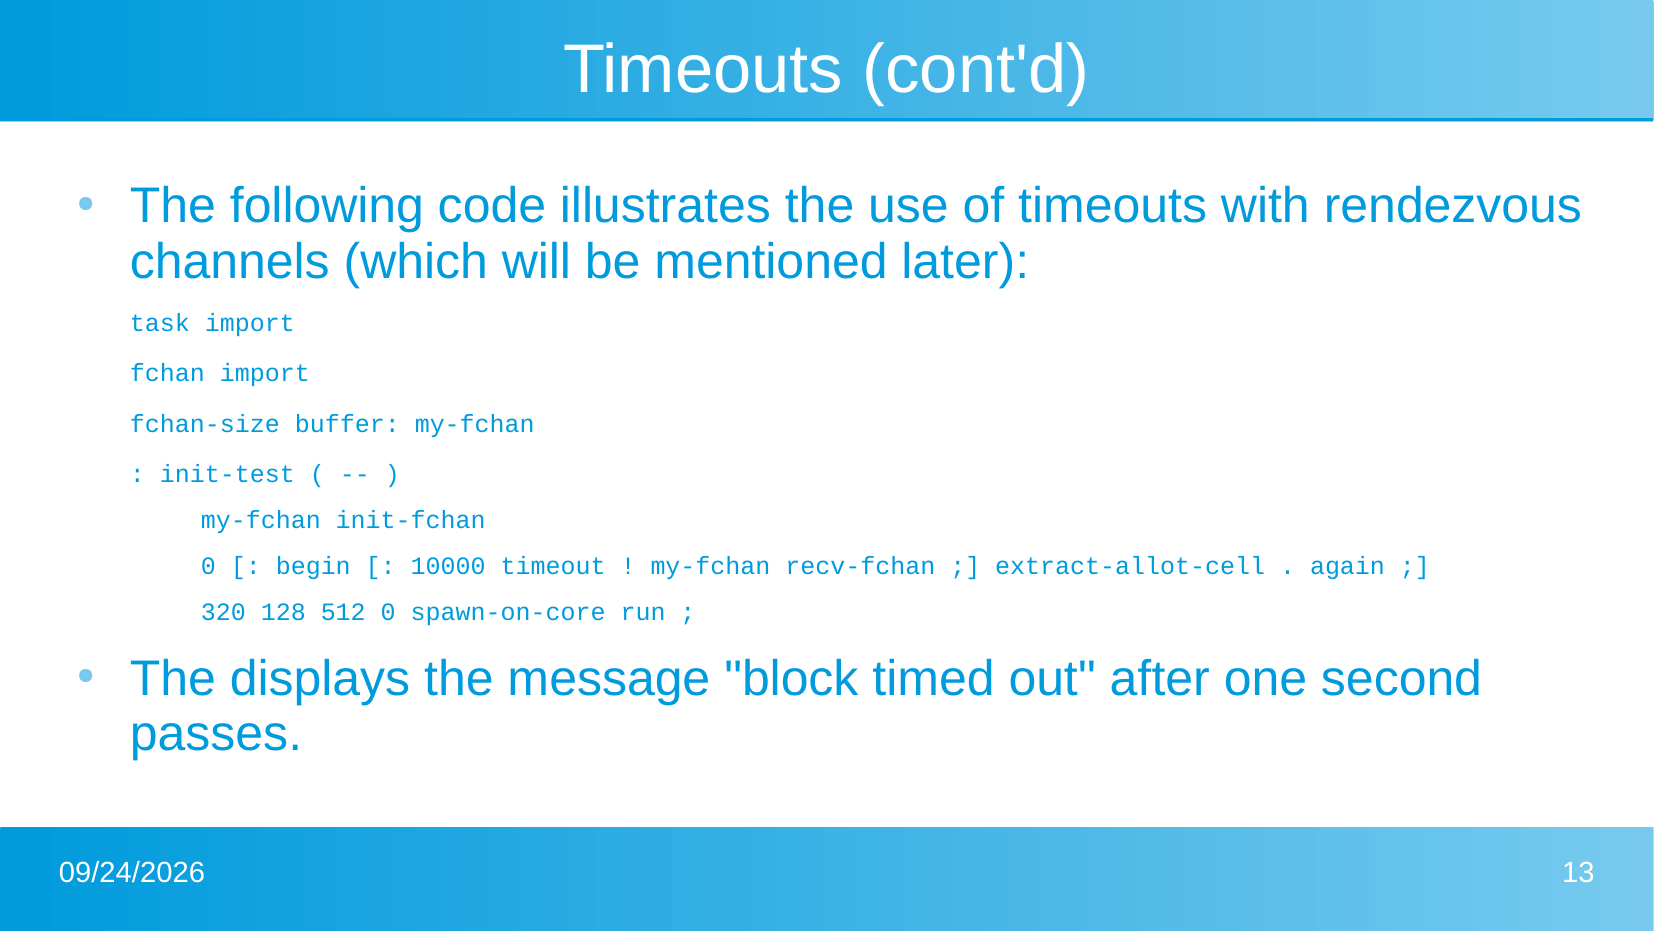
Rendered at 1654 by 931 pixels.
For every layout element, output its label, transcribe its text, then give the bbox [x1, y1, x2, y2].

list The following code illustrates the use of timeouts with rendezvous channels (which will be mentioned later): task import fchan import fchan-size buffer: my-fchan : init-test ( -- ) my-fchan init-fchan 0 [: begin [: 10000 timeout ! my-fchan recv-fchan ;] extract-allot-cell . again ;] 320 128 512 0 spawn-on-core run ; The displays the message "block timed out" after one second passes. [59, 177, 1595, 768]
title Timeouts (cont'd) [59, 29, 1595, 108]
